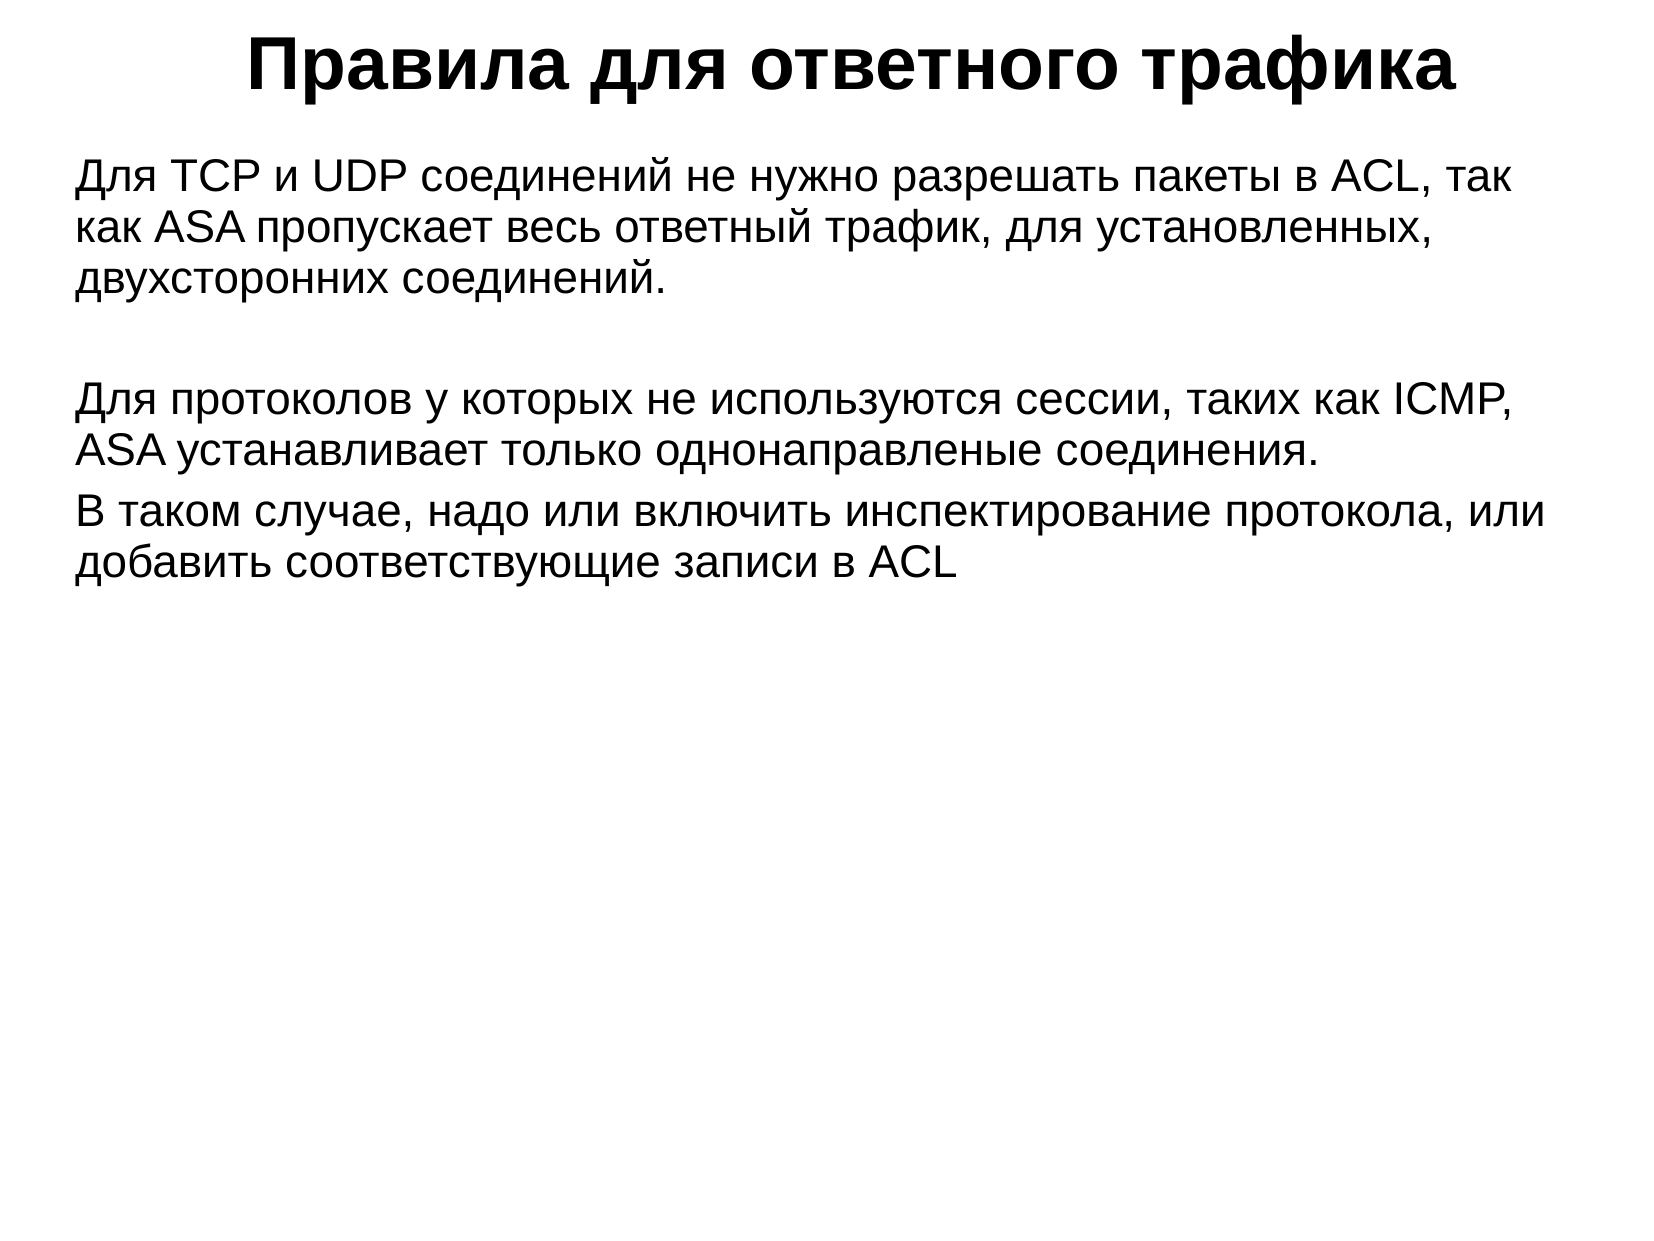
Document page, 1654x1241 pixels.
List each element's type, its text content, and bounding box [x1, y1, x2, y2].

text_box Правила для ответного трафика [64, 37, 1613, 113]
list Для TCP и UDP соединений не нужно разрешать пакеты в ACL, так как ASA пропускает весь ответный трафик, для установленных, двухсторонних соединений. Для протоколов у которых не используются сессии, таких как ICMP, ASA устанавливает только однонаправленые соединения. В таком случае, надо или включить инспектирование протокола, или добавить соответствующие записи в ACL [75, 150, 1576, 1088]
